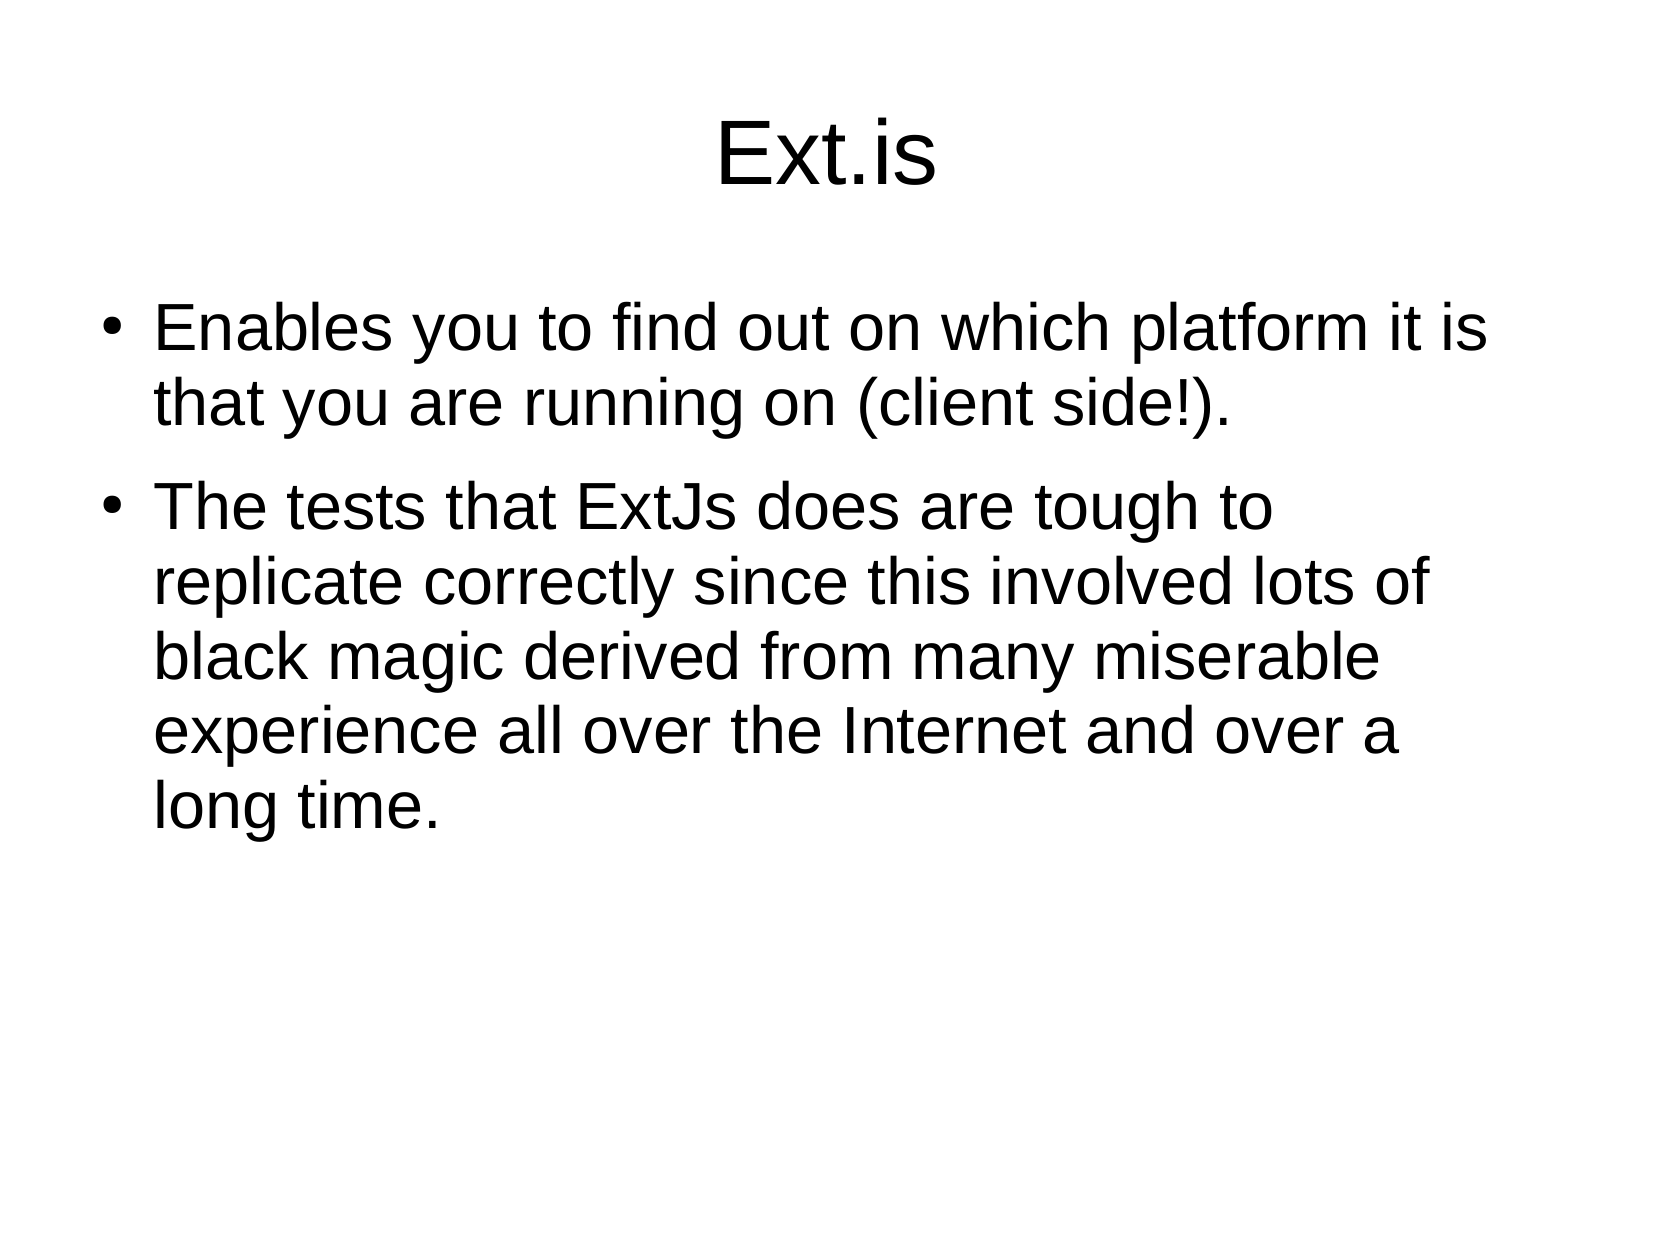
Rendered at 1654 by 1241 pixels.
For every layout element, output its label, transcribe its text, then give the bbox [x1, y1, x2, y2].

list Enables you to find out on which platform it is that you are running on (client side!). The tests that ExtJs does are tough to replicate correctly since this involved lots of black magic derived from many miserable experience all over the Internet and over a long time. [82, 290, 1538, 1010]
title Ext.is [82, 49, 1571, 257]
